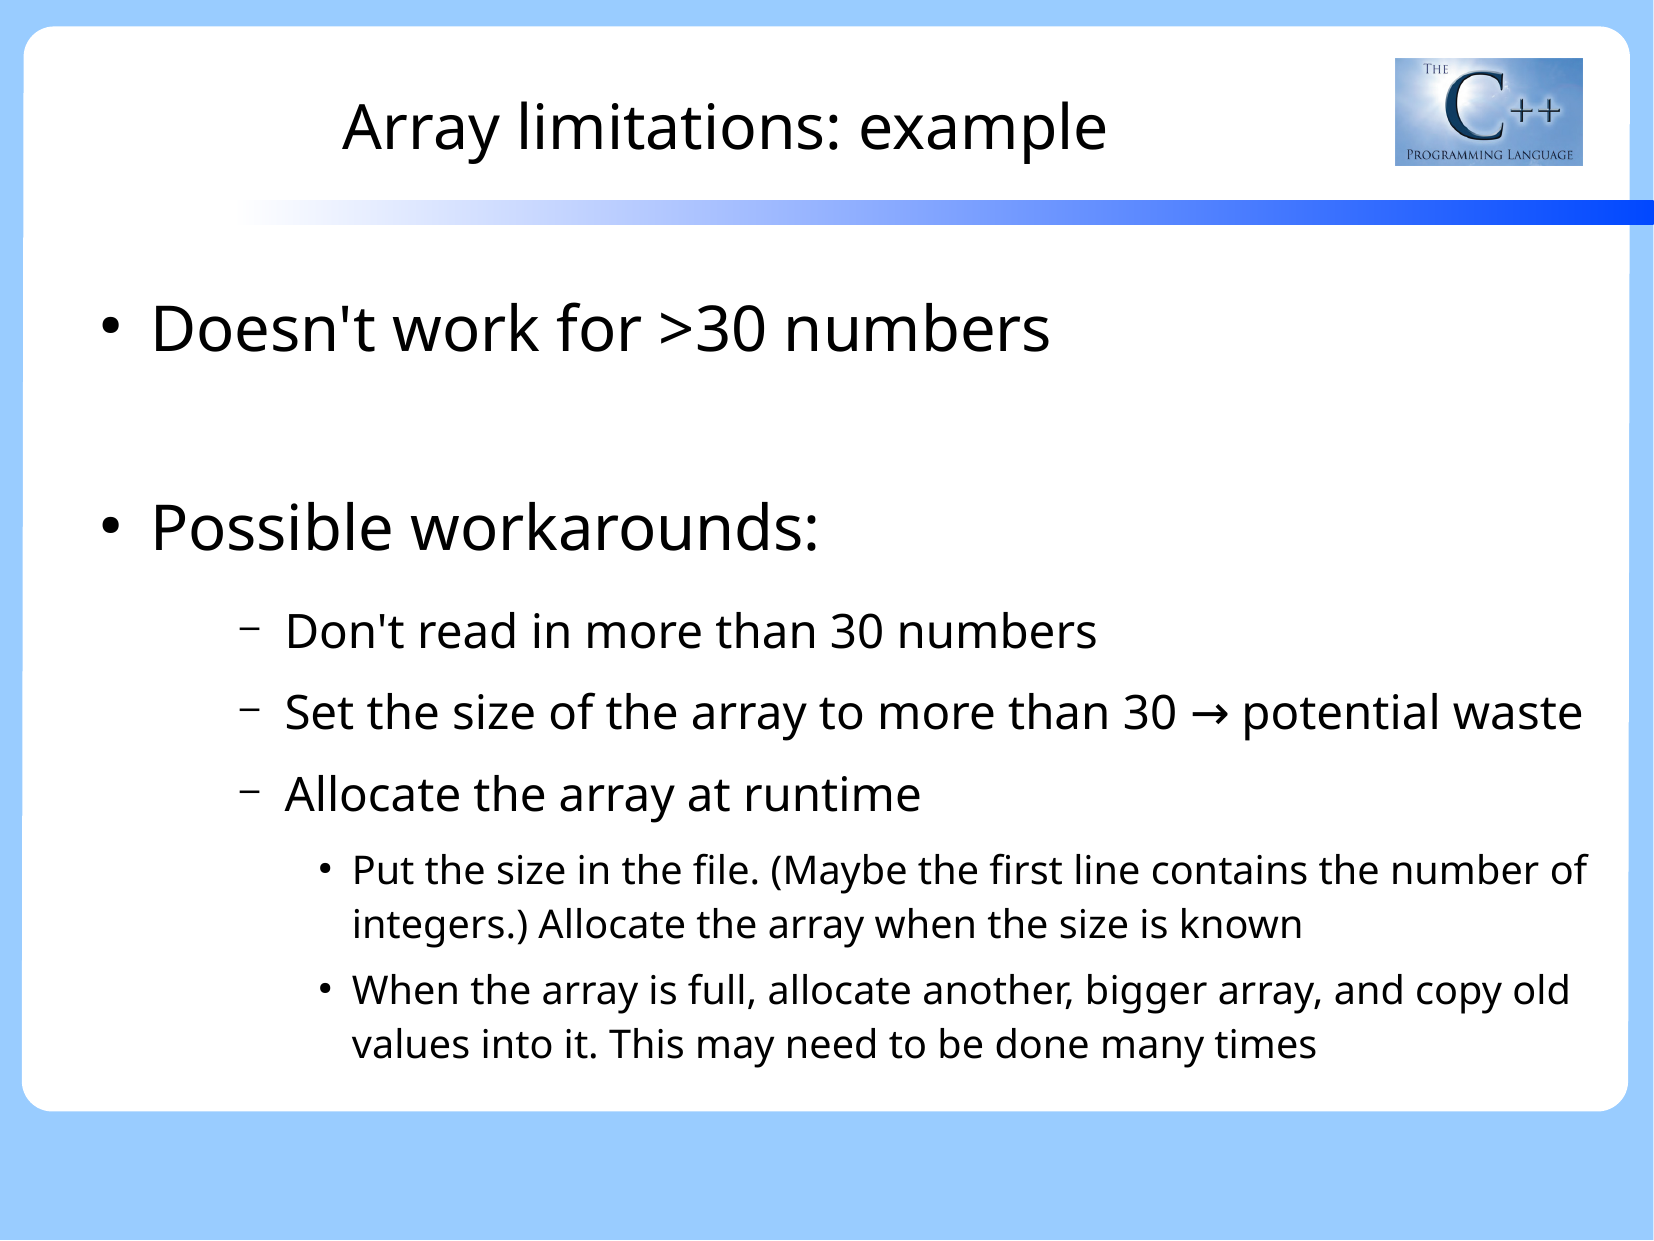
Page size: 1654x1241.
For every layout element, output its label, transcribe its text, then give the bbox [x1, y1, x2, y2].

list Doesn't work for >30 numbers Possible workarounds: Don't read in more than 30 numbers Set the size of the array to more than 30 → potential waste Allocate the array at runtime Put the size in the file. (Maybe the first line contains the number of integers.) Allocate the array when the size is known When the array is full, allocate another, bigger array, and copy old values into it. This may need to be done many times [82, 283, 1607, 1087]
title Array limitations: example [82, 49, 1371, 201]
picture [1395, 58, 1583, 166]
